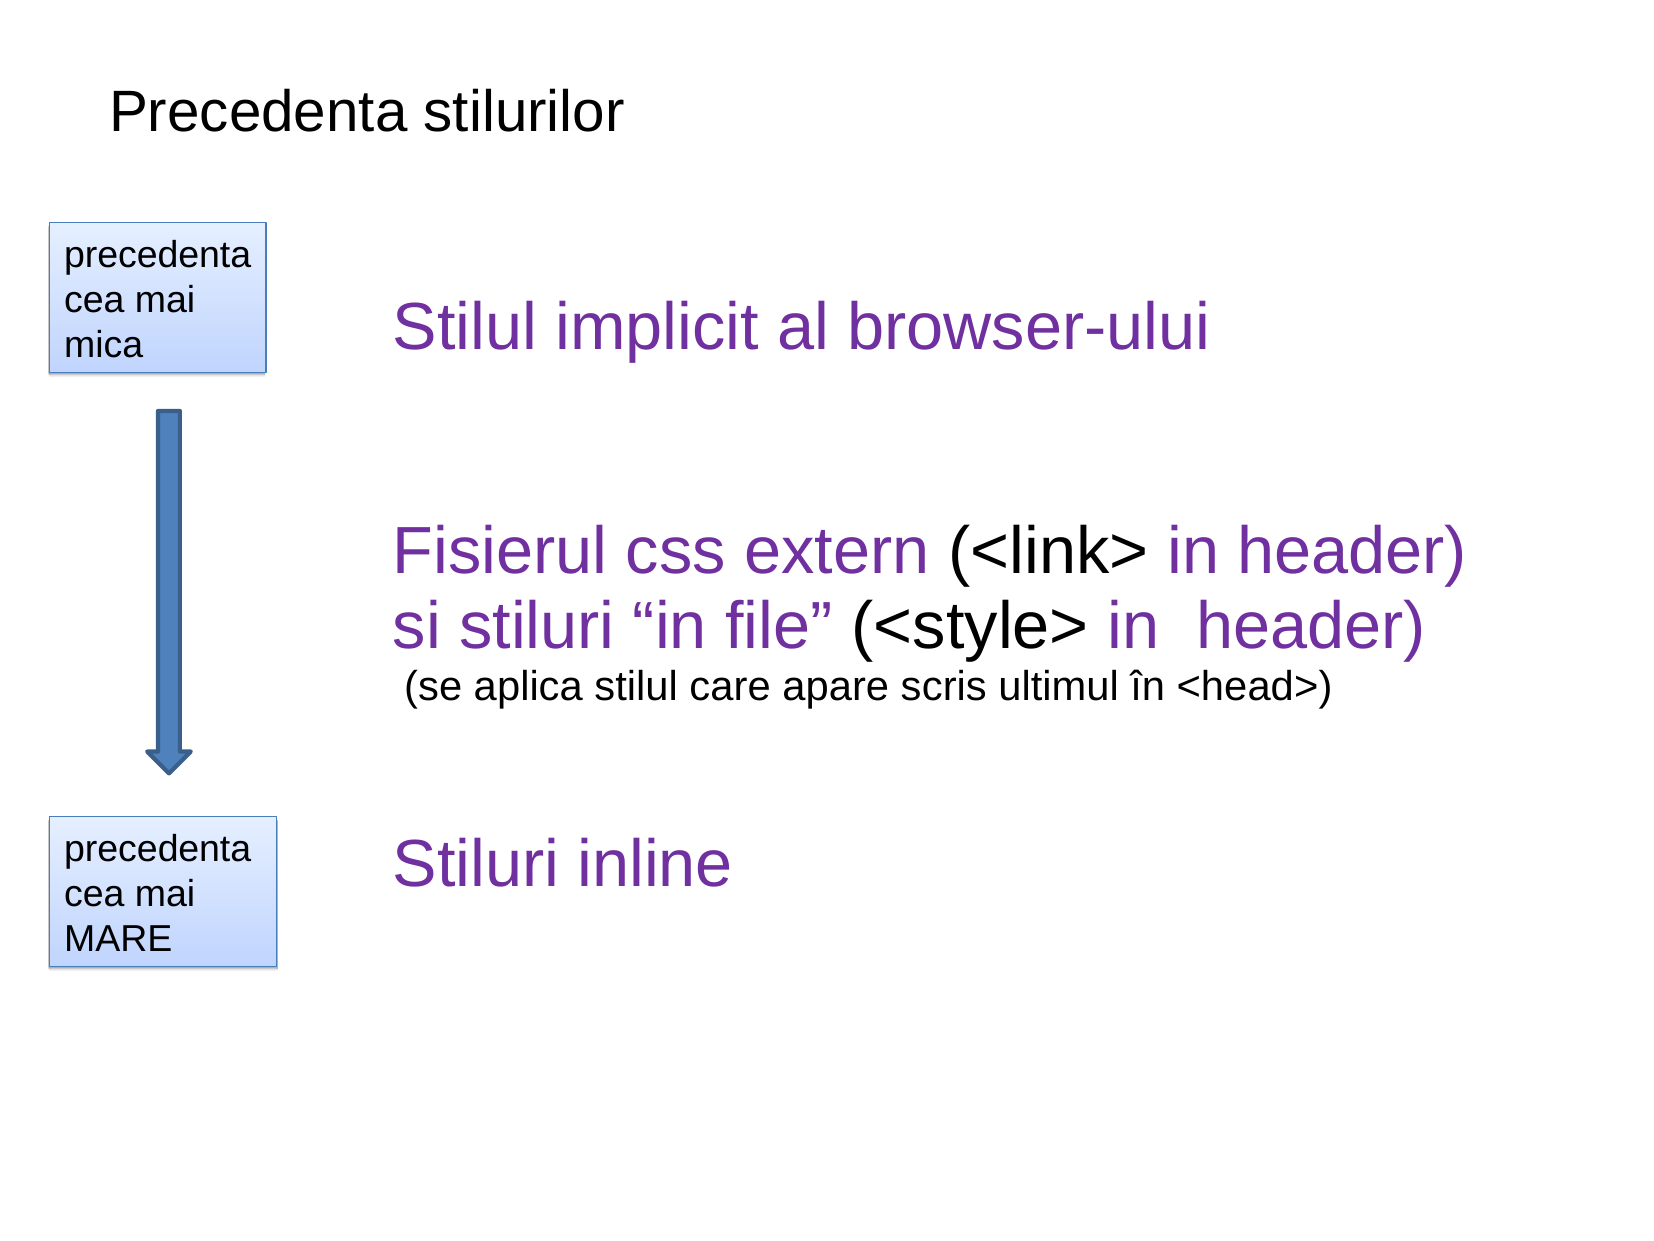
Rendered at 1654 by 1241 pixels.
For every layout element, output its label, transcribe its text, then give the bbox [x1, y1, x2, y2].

text_box Precedenta stilurilor [94, 70, 686, 166]
text_box precedenta cea mai MARE [49, 816, 277, 967]
text_box precedenta cea mai mica [49, 222, 267, 373]
text_box Stilul implicit al browser-ului Fisierul css extern (<link> in header) si stiluri “in file” (<style> in header) (se aplica stilul care apare scris ultimul în <head>) Stiluri inline [377, 206, 1536, 970]
text_box [147, 410, 191, 774]
